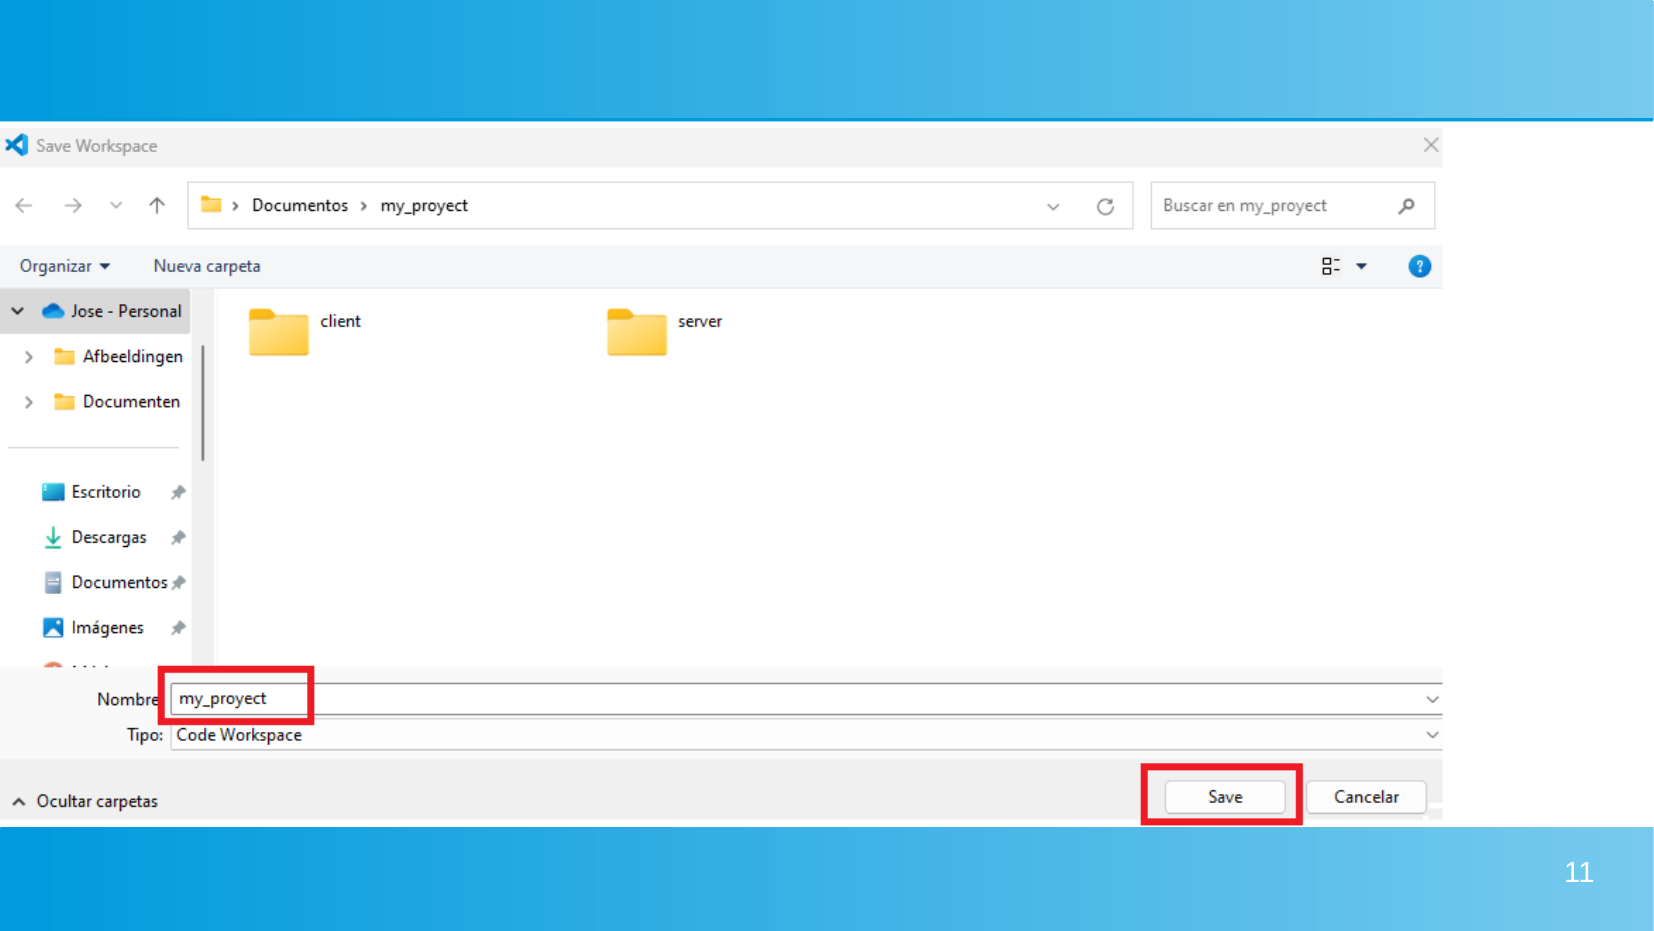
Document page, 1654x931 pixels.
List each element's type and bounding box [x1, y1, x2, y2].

picture [0, 128, 1447, 827]
